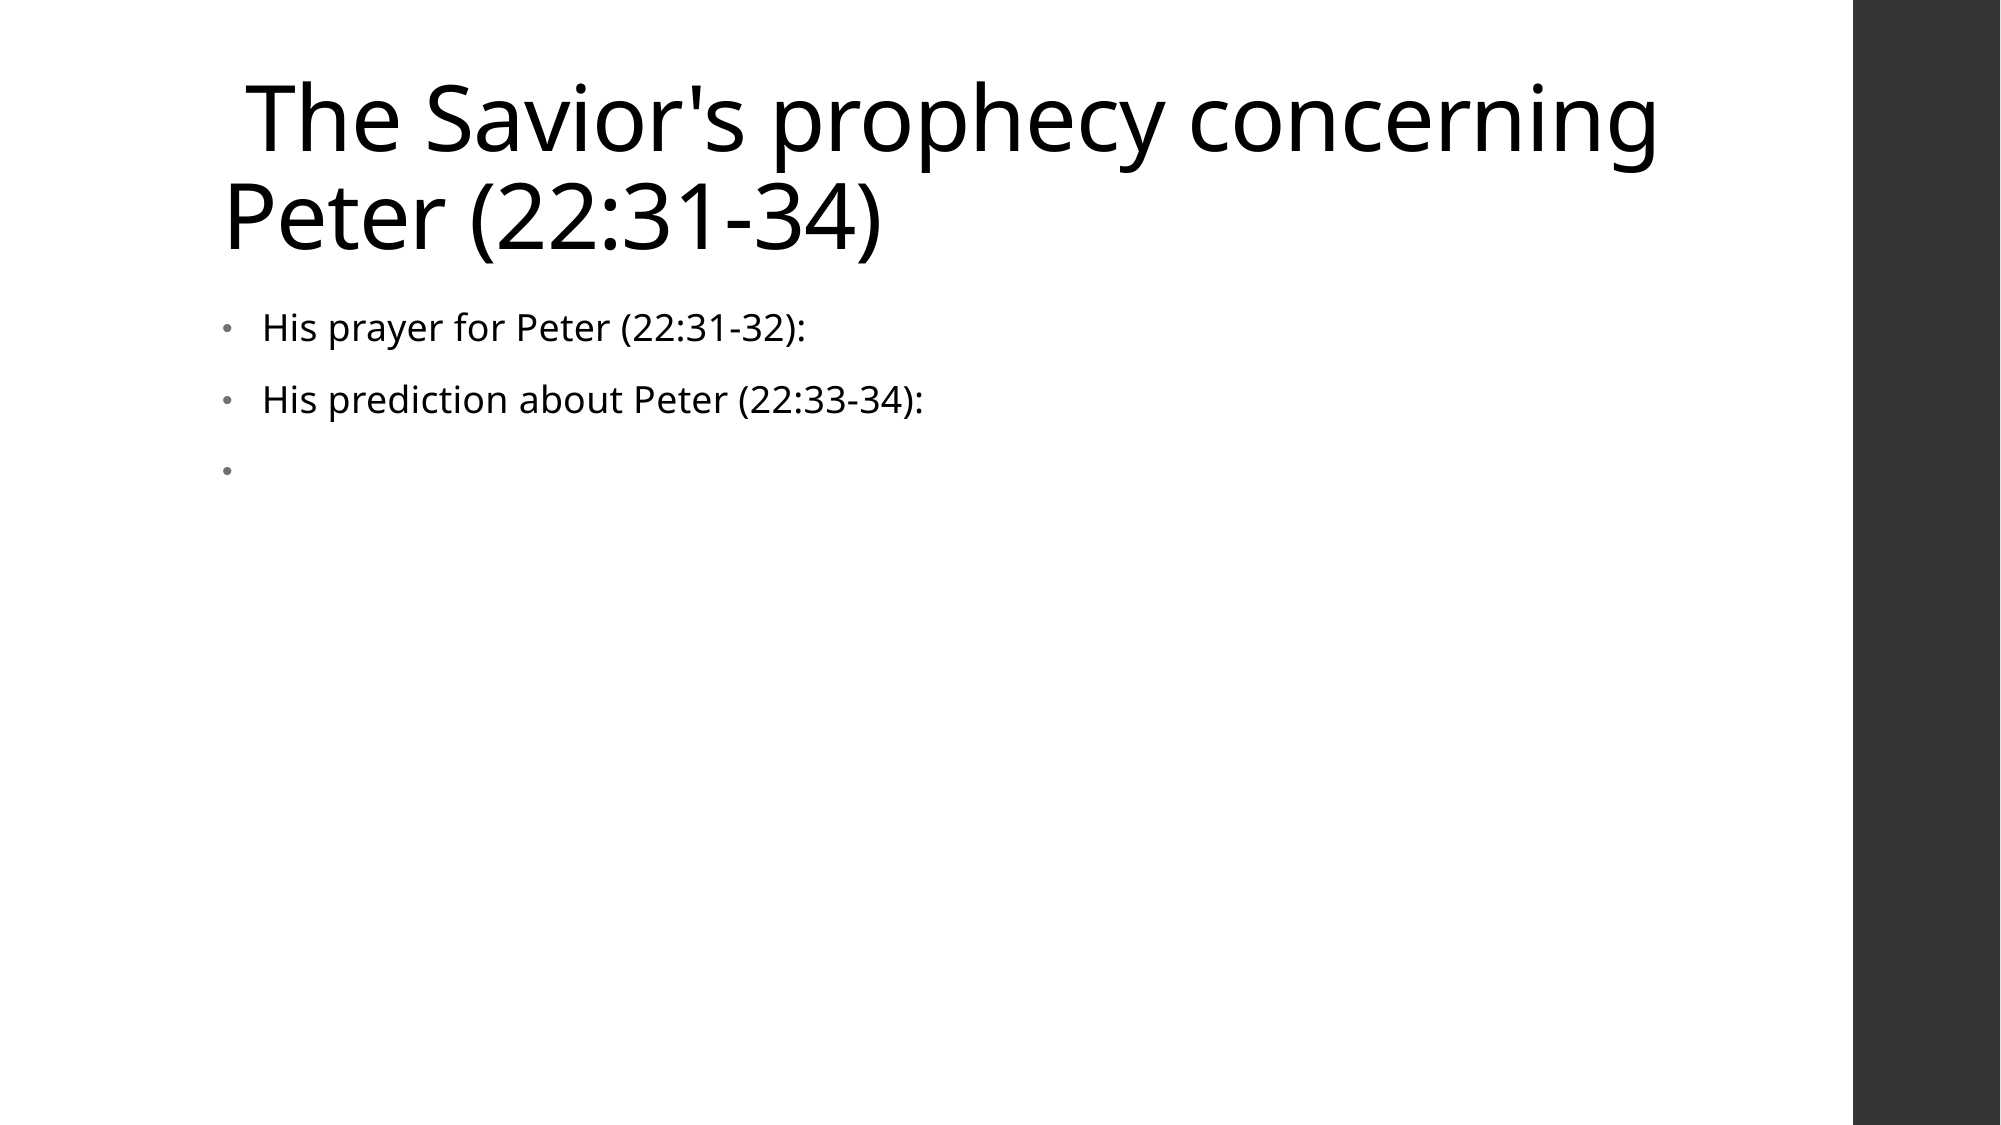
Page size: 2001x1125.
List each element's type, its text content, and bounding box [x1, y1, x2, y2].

title The Savior's prophecy concerning Peter (22:31-34) [206, 60, 1797, 278]
list His prayer for Peter (22:31-32): His prediction about Peter (22:33-34): [206, 299, 1617, 1014]
